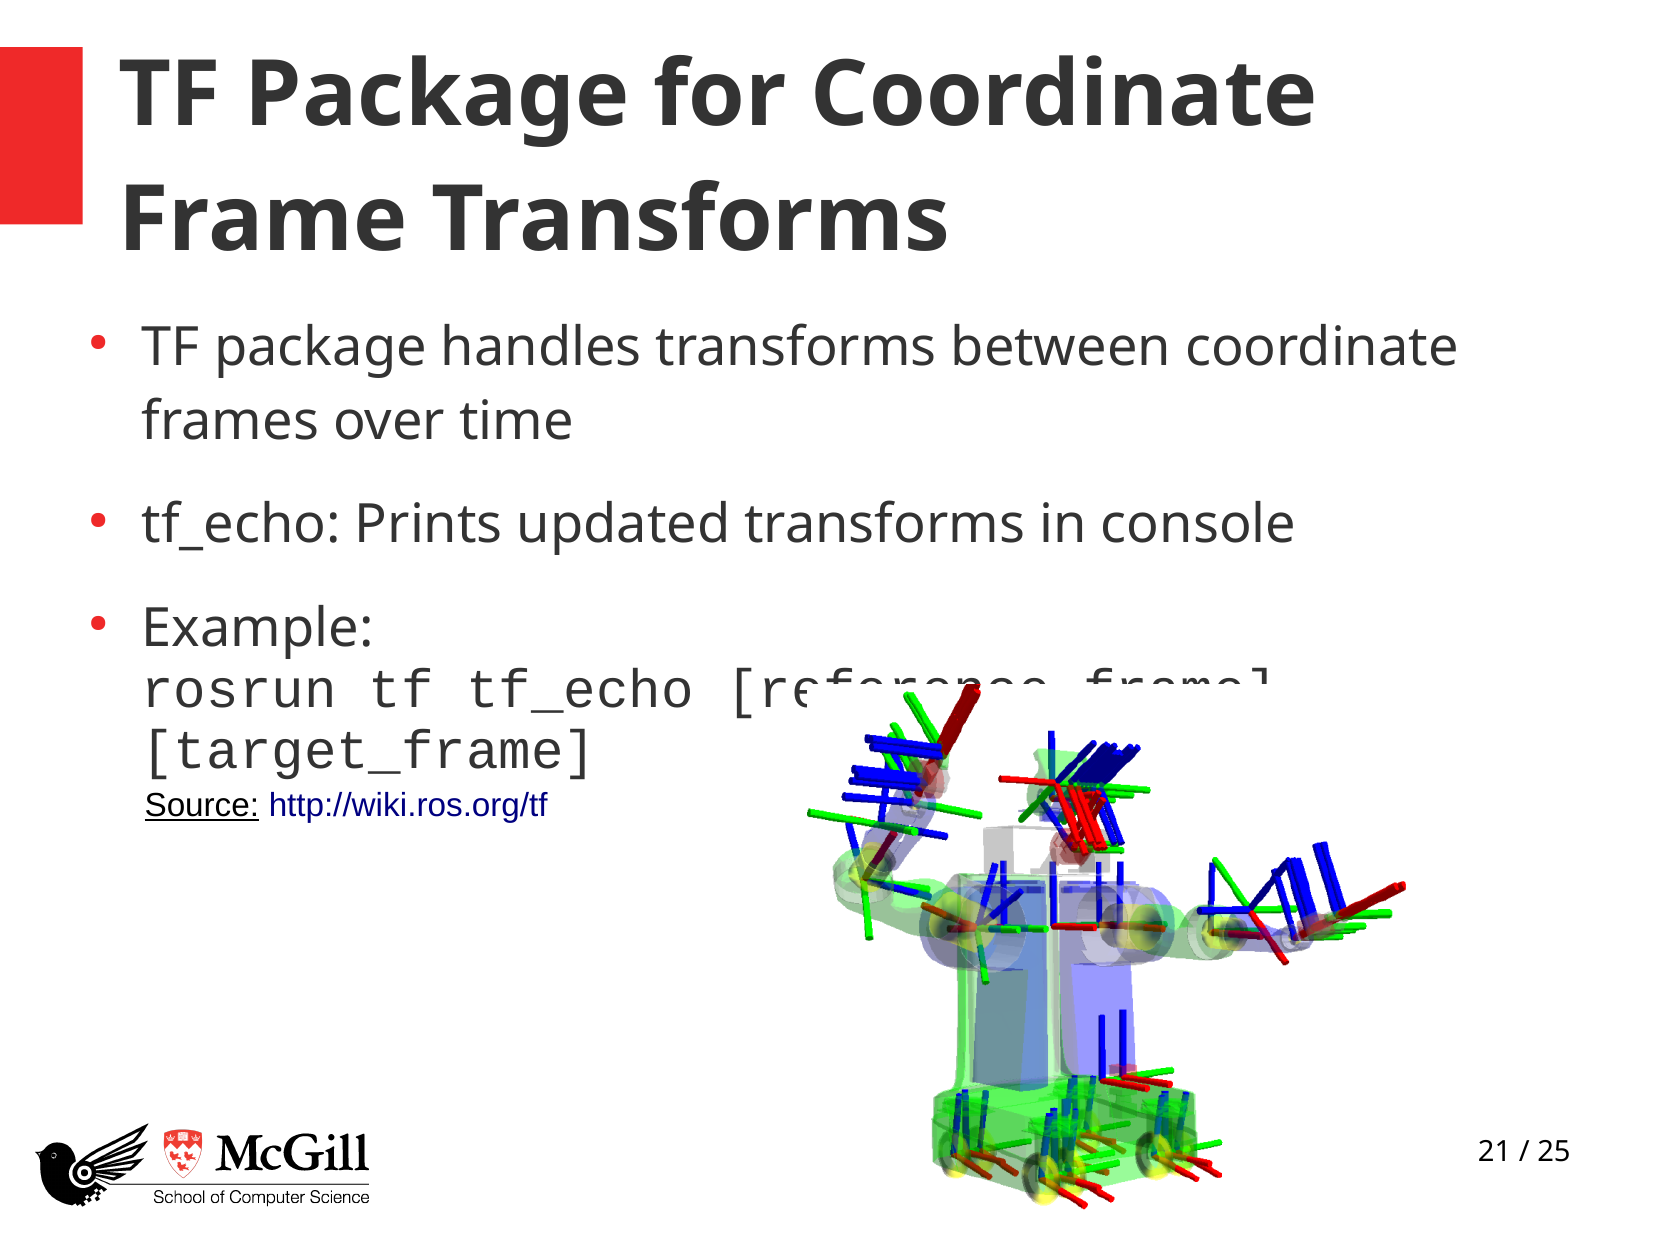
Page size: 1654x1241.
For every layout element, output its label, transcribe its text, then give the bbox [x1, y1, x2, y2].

picture [35, 1110, 369, 1216]
picture [807, 684, 1406, 1217]
text_box Source: http://wiki.ros.org/tf [129, 779, 567, 832]
list TF package handles transforms between coordinate frames over time tf_echo: Prints updated transforms in console Example: rosrun tf tf_echo [reference_frame] [target_frame] [70, 307, 1489, 1027]
title TF Package for Coordinate Frame Transforms [118, 45, 1571, 260]
